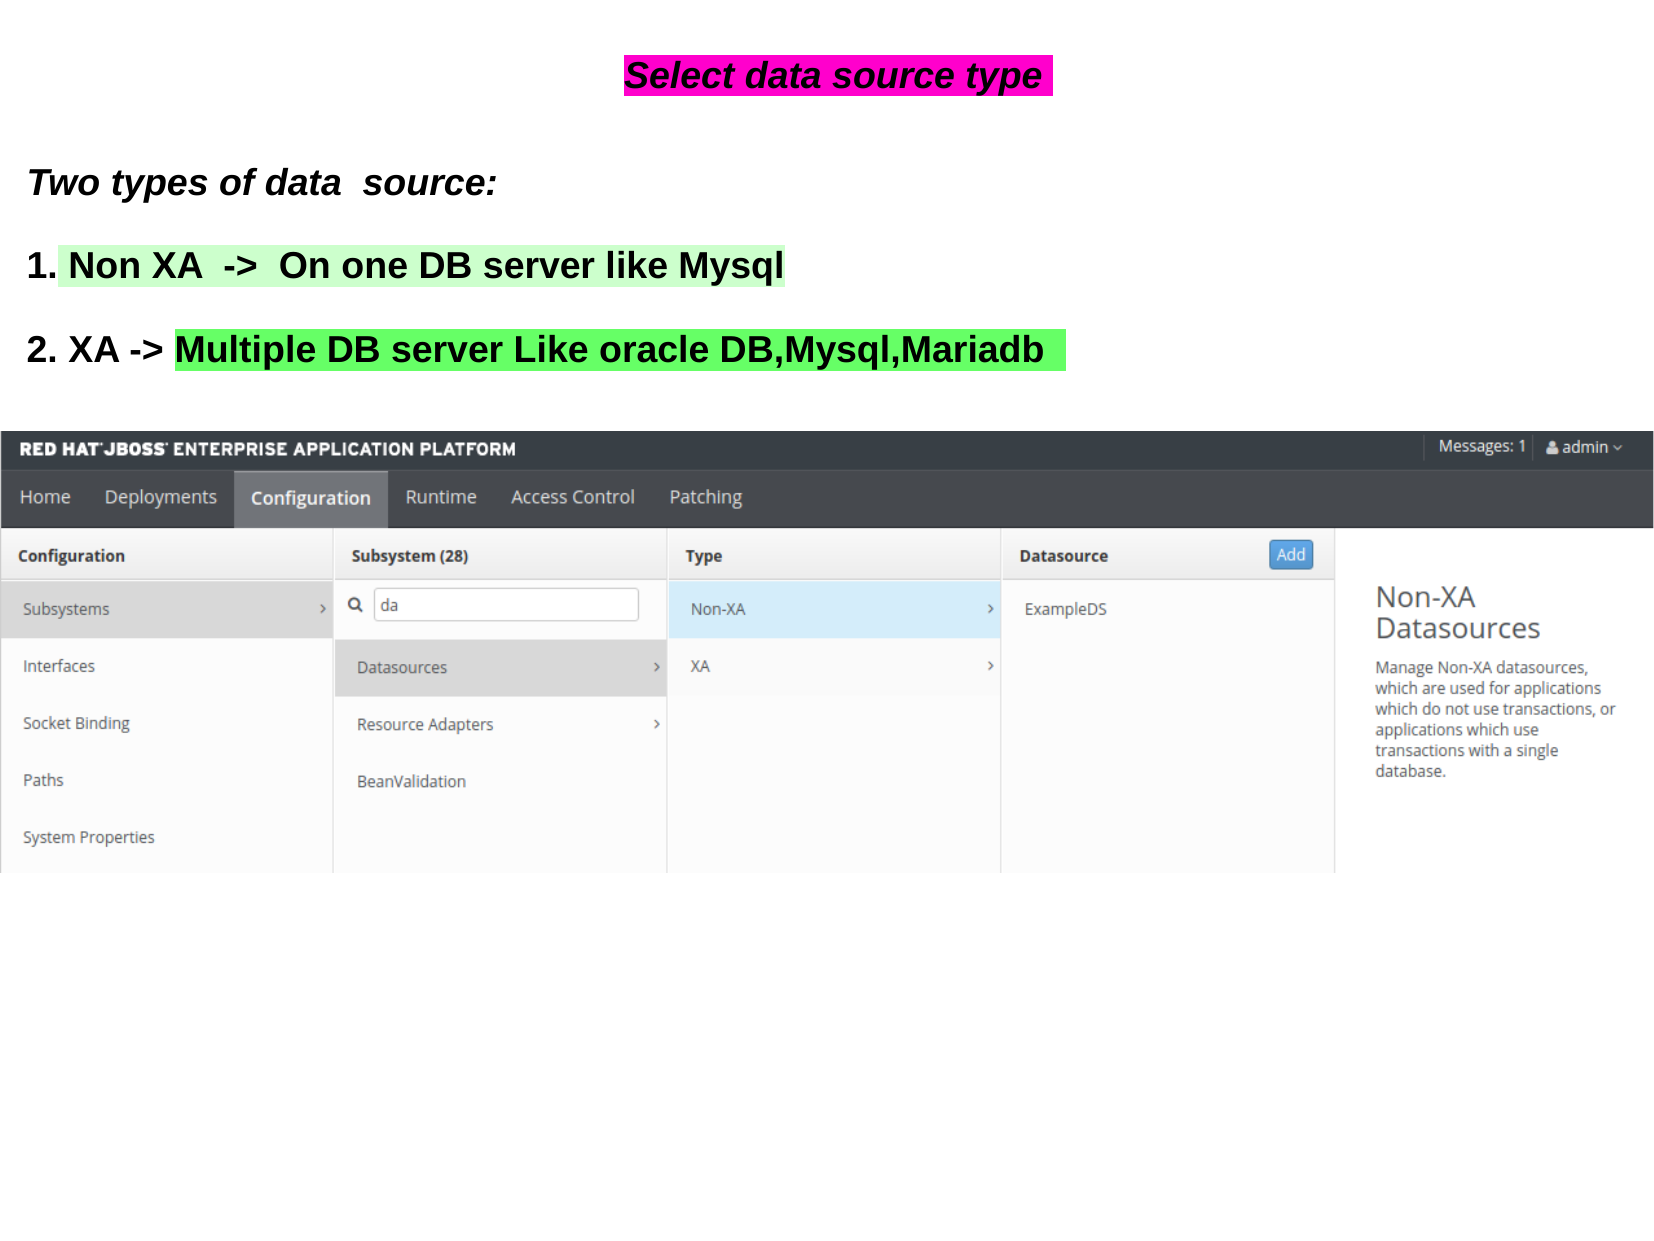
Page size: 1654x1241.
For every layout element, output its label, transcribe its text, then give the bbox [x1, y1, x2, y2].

text_box Select data source type [47, 47, 1630, 105]
picture [0, 431, 1654, 873]
text_box Two types of data source: 1. Non XA -> On one DB server like Mysql 2. XA -> Multiple DB server Like oracle DB,Mysql,Mariadb [11, 153, 1642, 379]
